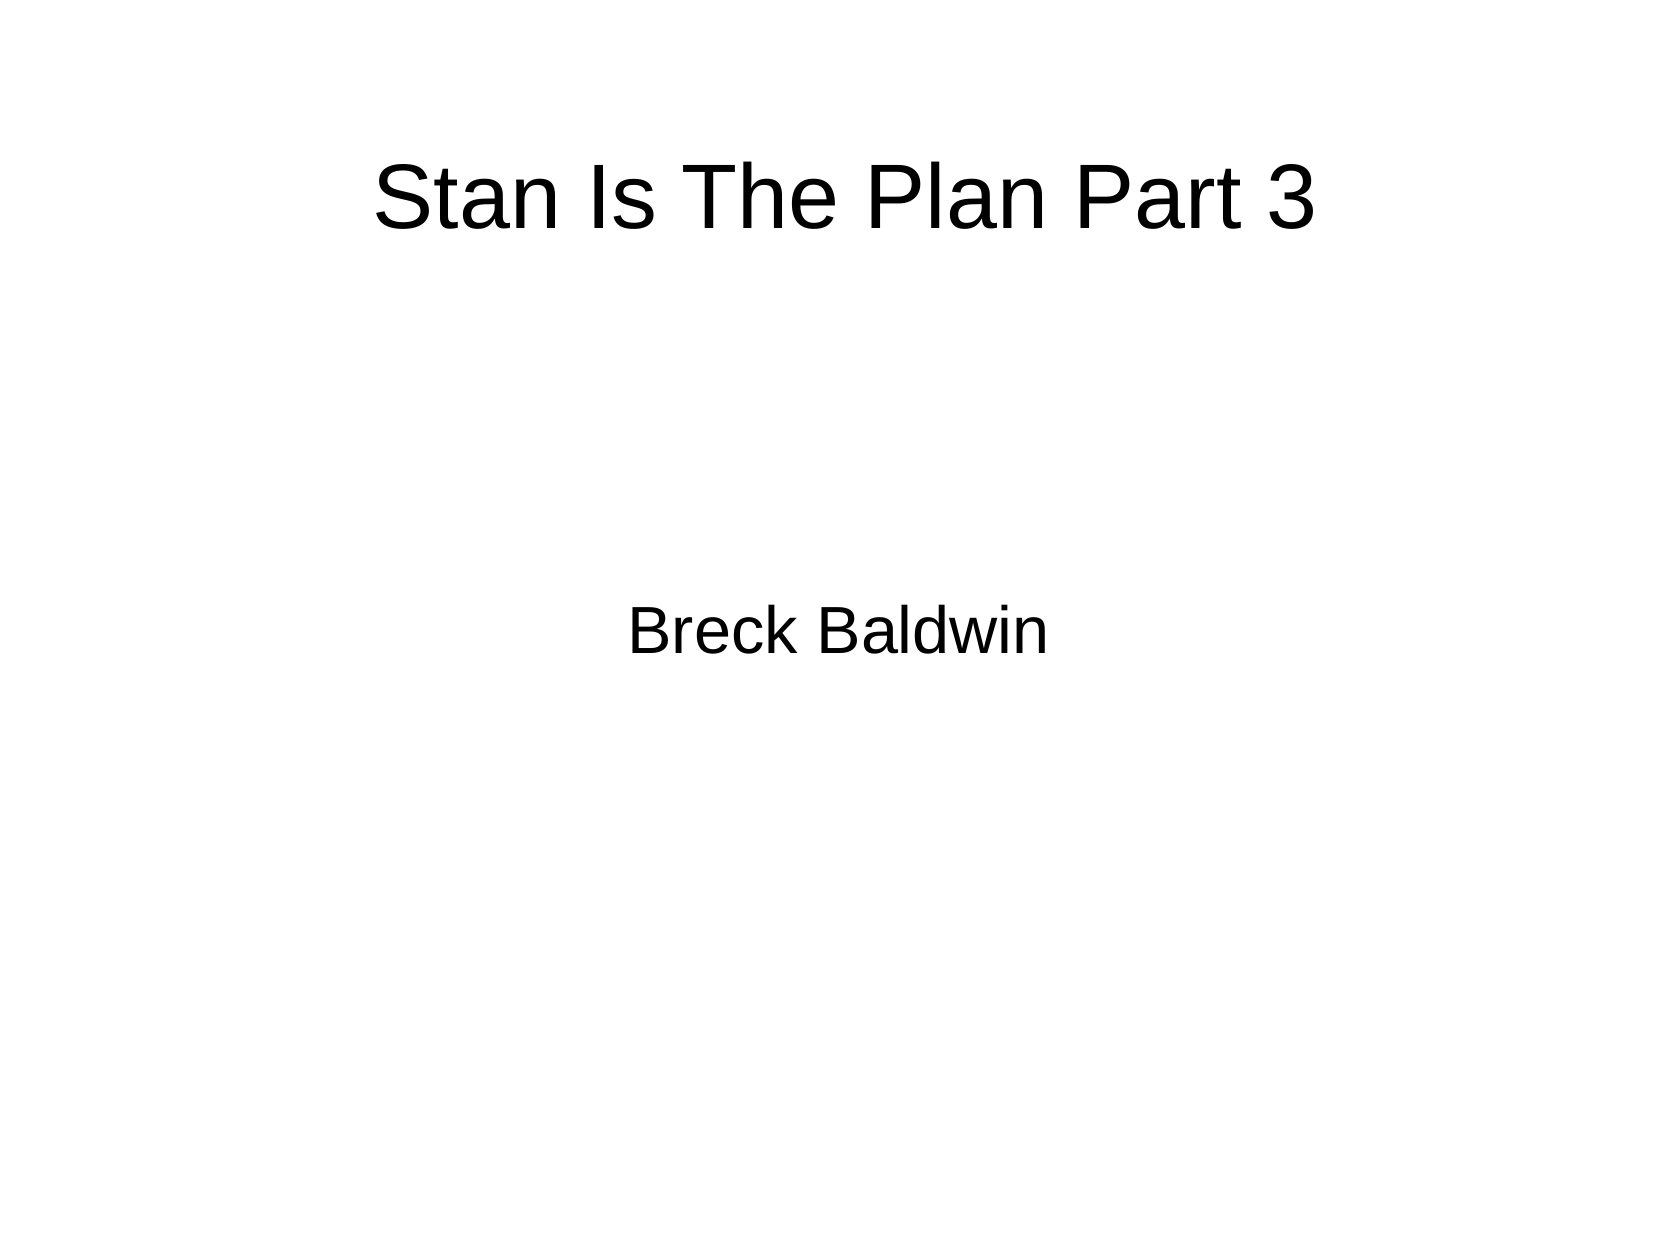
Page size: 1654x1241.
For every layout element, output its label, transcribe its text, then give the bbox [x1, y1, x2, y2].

text_box Stan Is The Plan Part 3 [101, 92, 1591, 301]
text_box Breck Baldwin [94, 296, 1583, 1115]
